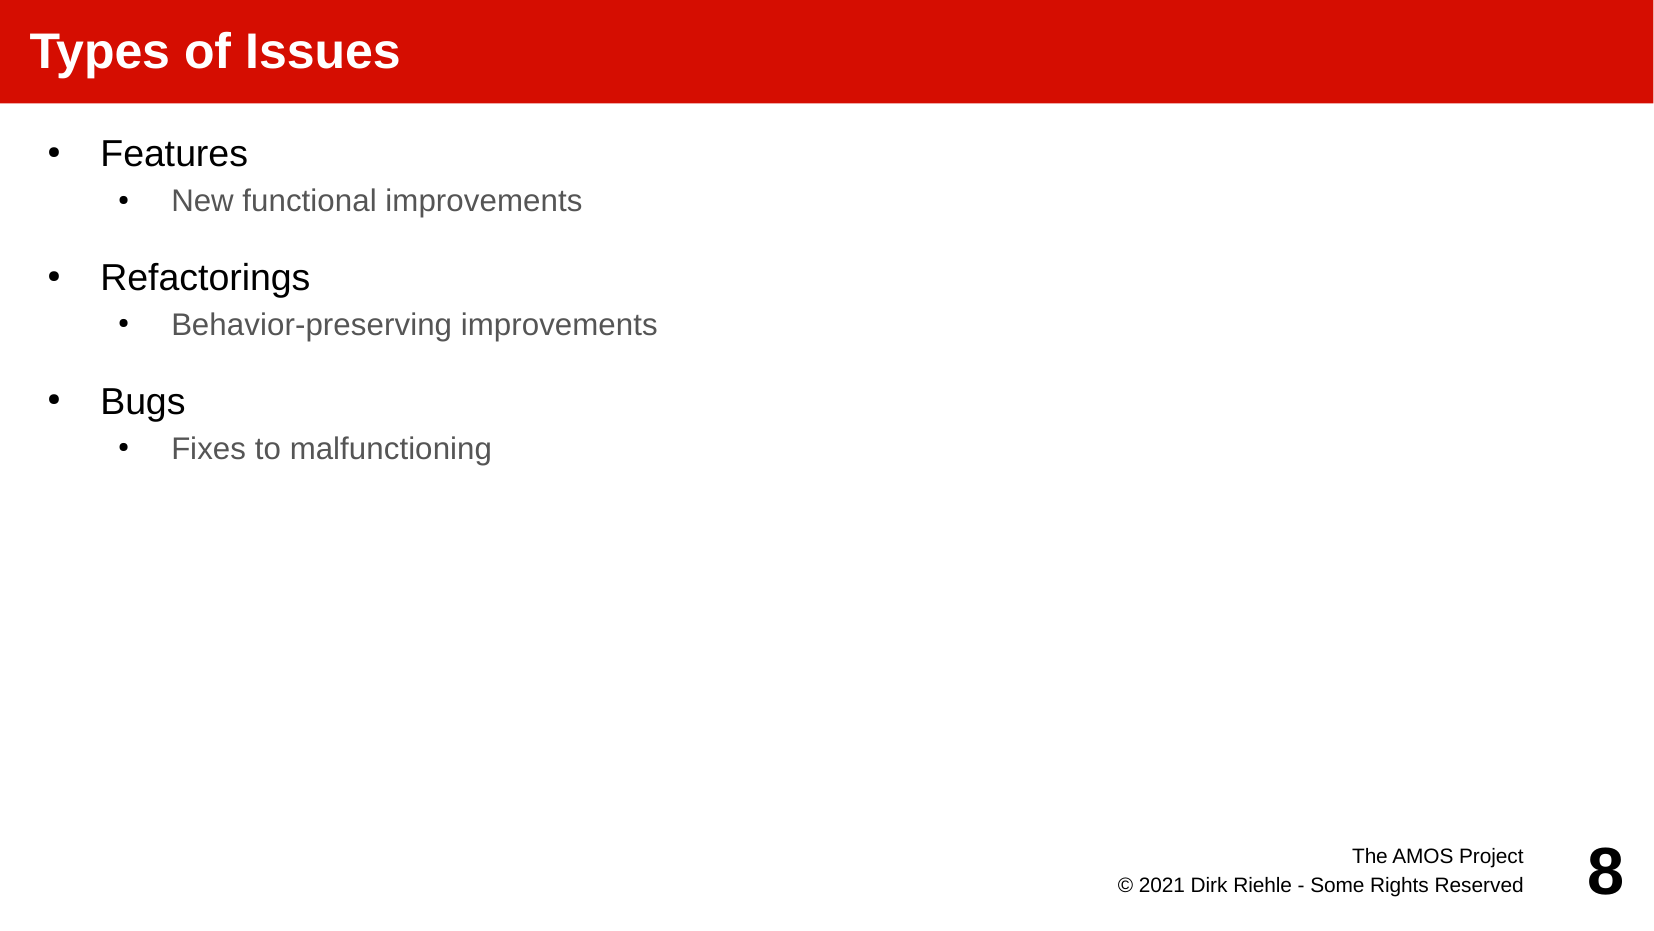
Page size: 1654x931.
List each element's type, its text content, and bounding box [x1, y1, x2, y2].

title Types of Issues [0, 0, 1654, 104]
list Features New functional improvements Refactorings Behavior-preserving improvements Bugs Fixes to malfunctioning [29, 132, 1625, 813]
